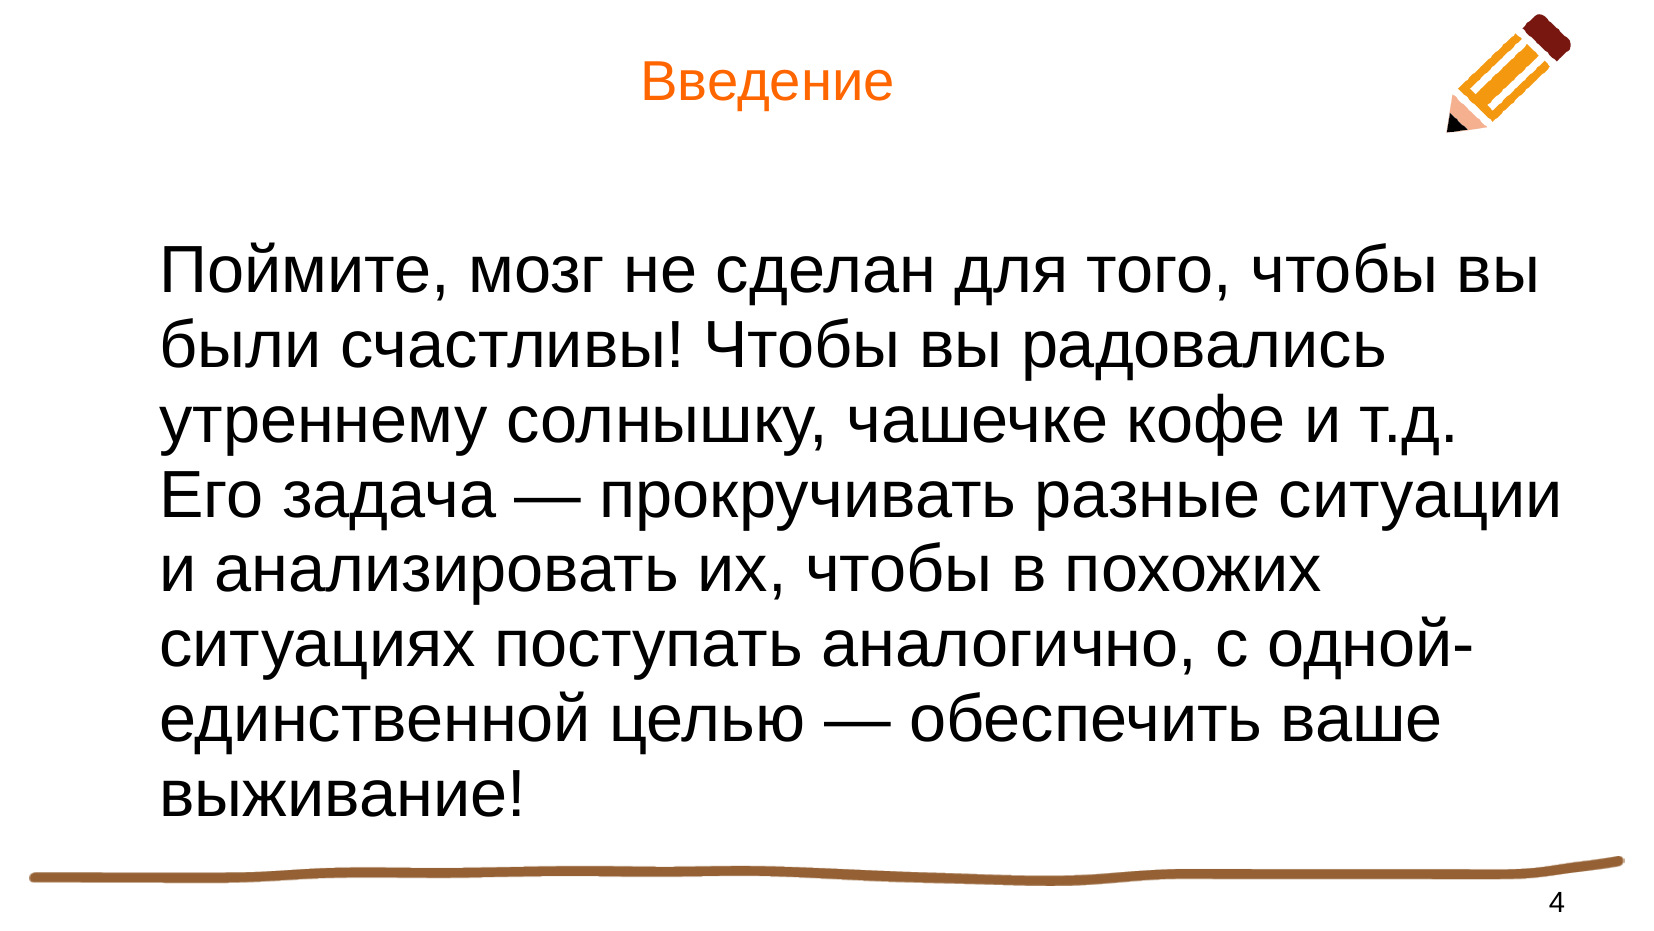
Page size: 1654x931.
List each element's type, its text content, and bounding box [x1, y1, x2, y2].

list Поймите, мозг не сделан для того, чтобы вы были счастливы! Чтобы вы радовались утреннему солнышку, чашечке кофе и т.д. Его задача — прокручивать разные ситуации и анализировать их, чтобы в похожих ситуациях поступать аналогично, с одной-единственной целью — обеспечить ваше выживание! [88, 206, 1565, 857]
title Введение [88, 29, 1447, 133]
picture [29, 856, 1625, 886]
picture [1446, 14, 1571, 133]
